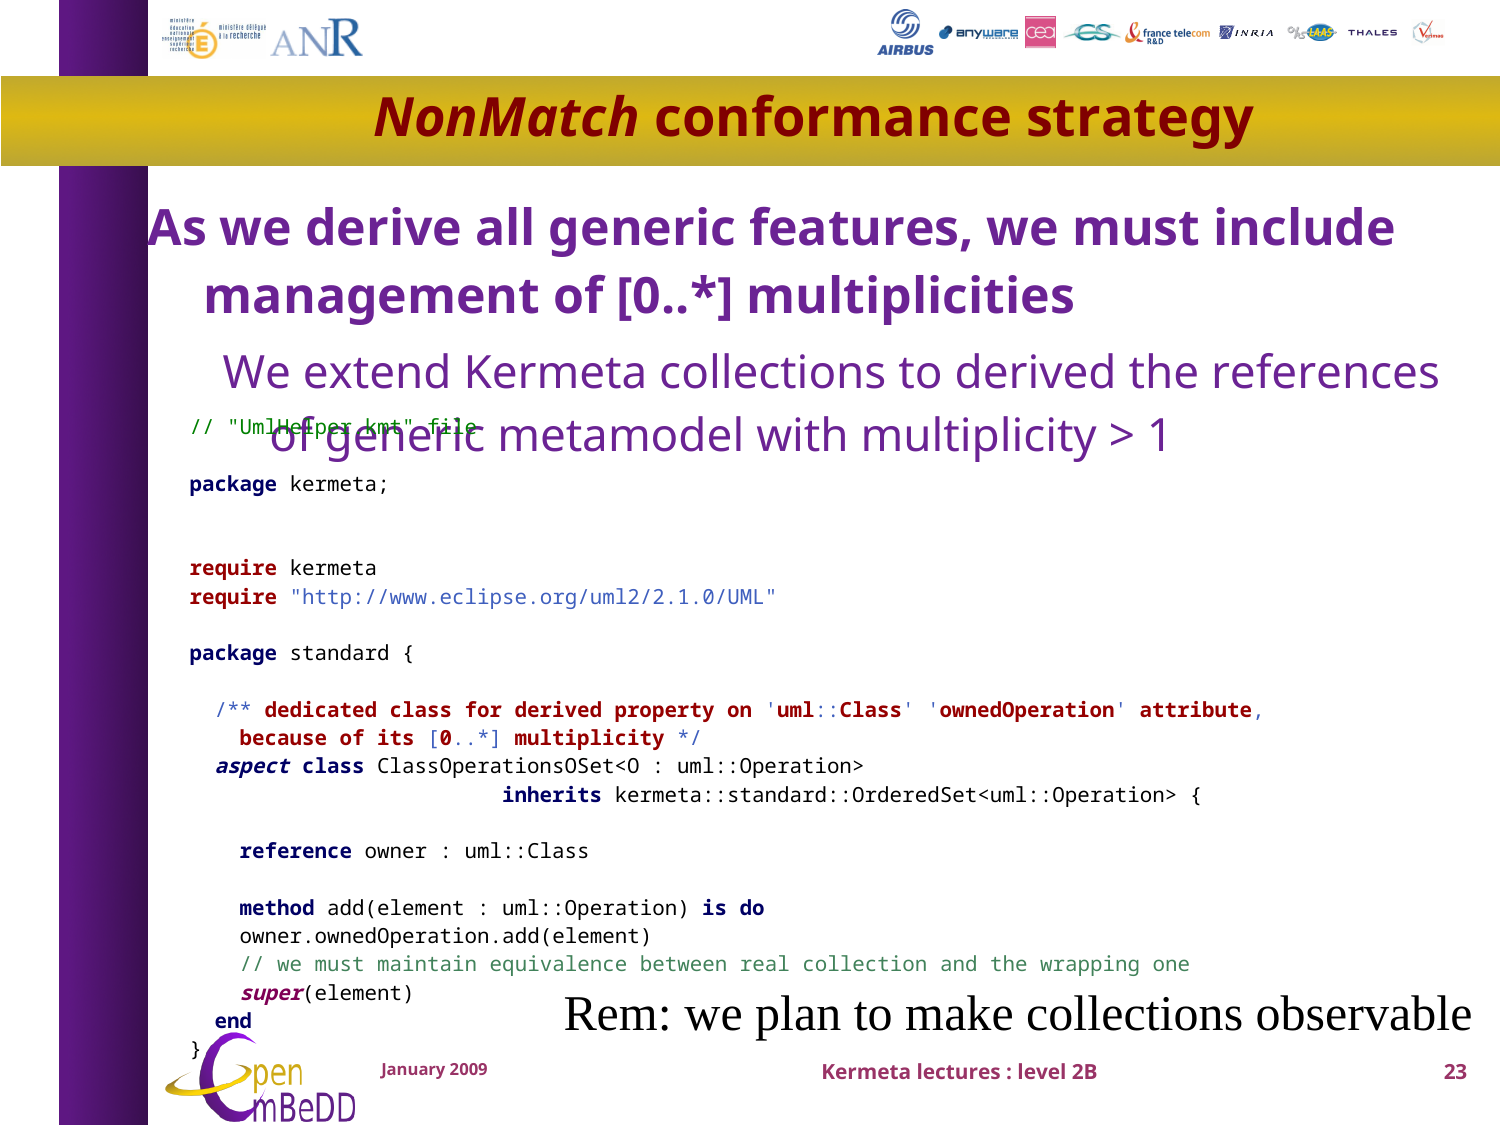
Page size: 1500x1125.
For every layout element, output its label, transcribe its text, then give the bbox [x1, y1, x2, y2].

text_box // "UmlHelper.kmt" file package kermeta; require kermeta require "http://www.eclipse.org/uml2/2.1.0/UML" package standard { /** dedicated class for derived property on 'uml::Class' 'ownedOperation' attribute, because of its [0..*] multiplicity */ aspect class ClassOperationsOSet<O : uml::Operation> inherits kermeta::standard::OrderedSet<uml::Operation> { reference owner : uml::Class method add(element : uml::Operation) is do owner.ownedOperation.add(element) // we must maintain equivalence between real collection and the wrapping one super(element) end } [174, 450, 1484, 1025]
picture [270, 18, 363, 57]
picture [1, 0, 1500, 1125]
title NonMatch conformance strategy [147, 66, 1481, 164]
picture [877, 9, 1445, 55]
text_box Rem: we plan to make collections observable [324, 986, 1489, 1041]
picture [162, 18, 266, 59]
list As we derive all generic features, we must include management of [0..*] multiplicities We extend Kermeta collections to derived the references of generic metamodel with multiplicity > 1 [147, 191, 1488, 427]
picture [165, 1032, 355, 1122]
